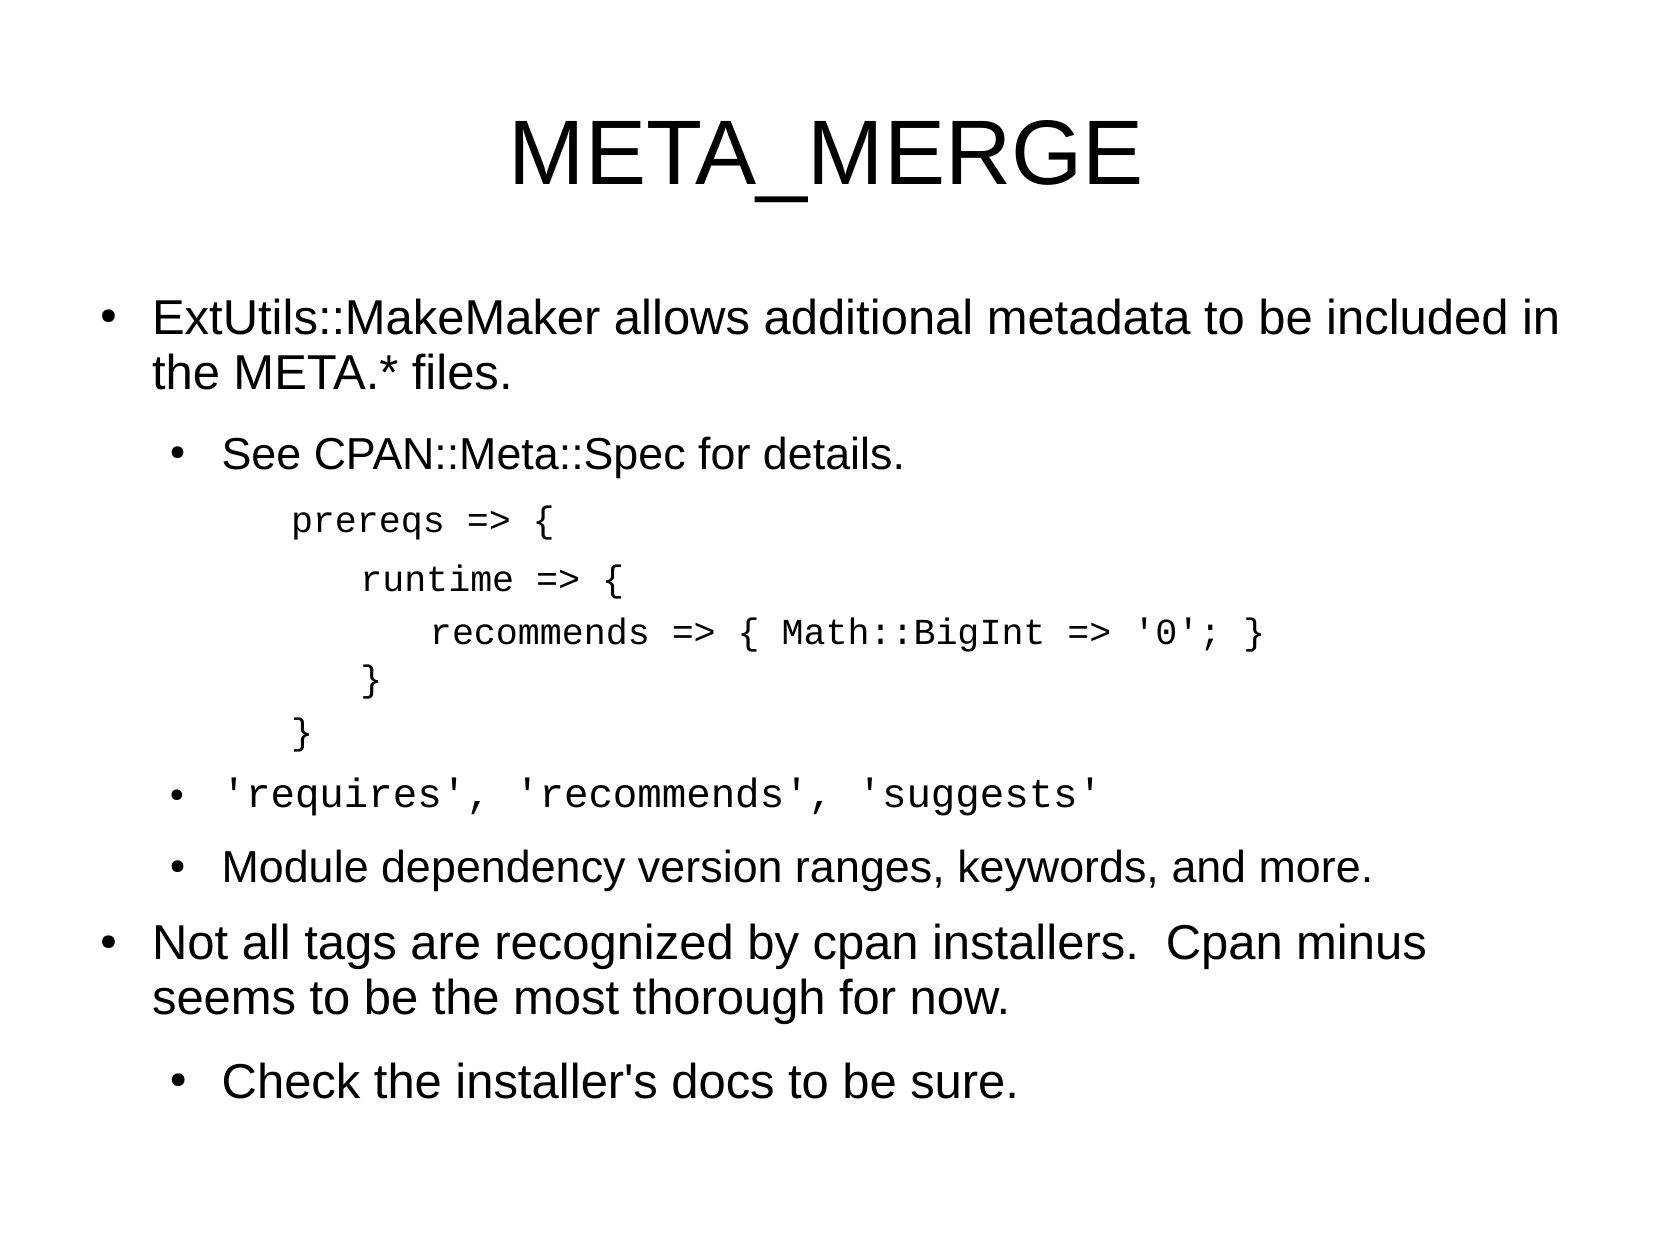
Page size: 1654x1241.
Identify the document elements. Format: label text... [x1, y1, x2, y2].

title META_MERGE [82, 49, 1571, 257]
list ExtUtils::MakeMaker allows additional metadata to be included in the META.* files. See CPAN::Meta::Spec for details. prereqs => { runtime => { recommends => { Math::BigInt => '0'; } } } 'requires', 'recommends', 'suggests' Module dependency version ranges, keywords, and more. Not all tags are recognized by cpan installers. Cpan minus seems to be the most thorough for now. Check the installer's docs to be sure. [82, 290, 1571, 1109]
